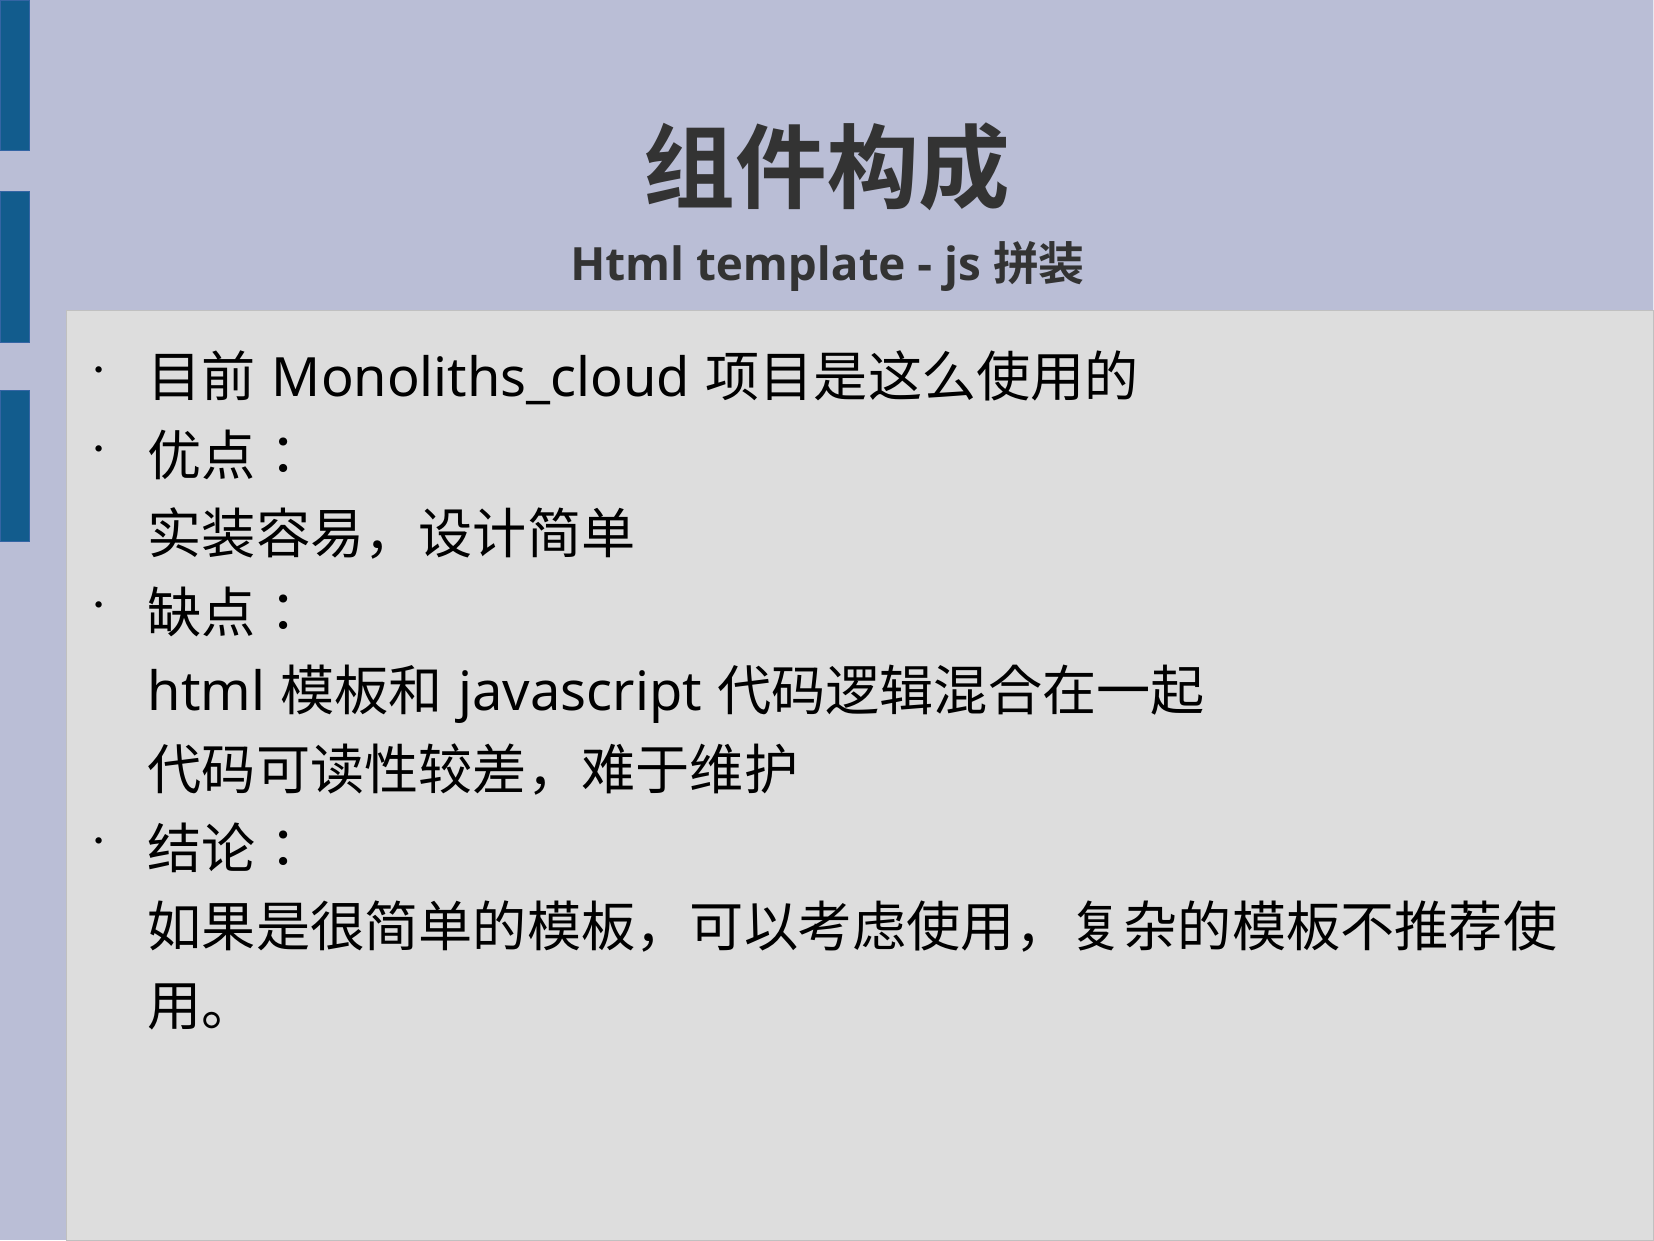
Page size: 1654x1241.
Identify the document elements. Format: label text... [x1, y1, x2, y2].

title 组件构成 Html template - js拼装 [121, 91, 1534, 299]
list 目前Monoliths_cloud项目是这么使用的 优点： 实装容易，设计简单 缺点： html模板和javascript代码逻辑混合在一起 代码可读性较差，难于维护 结论： 如果是很简单的模板，可以考虑使用，复杂的模板不推荐使用。 [76, 333, 1565, 1152]
